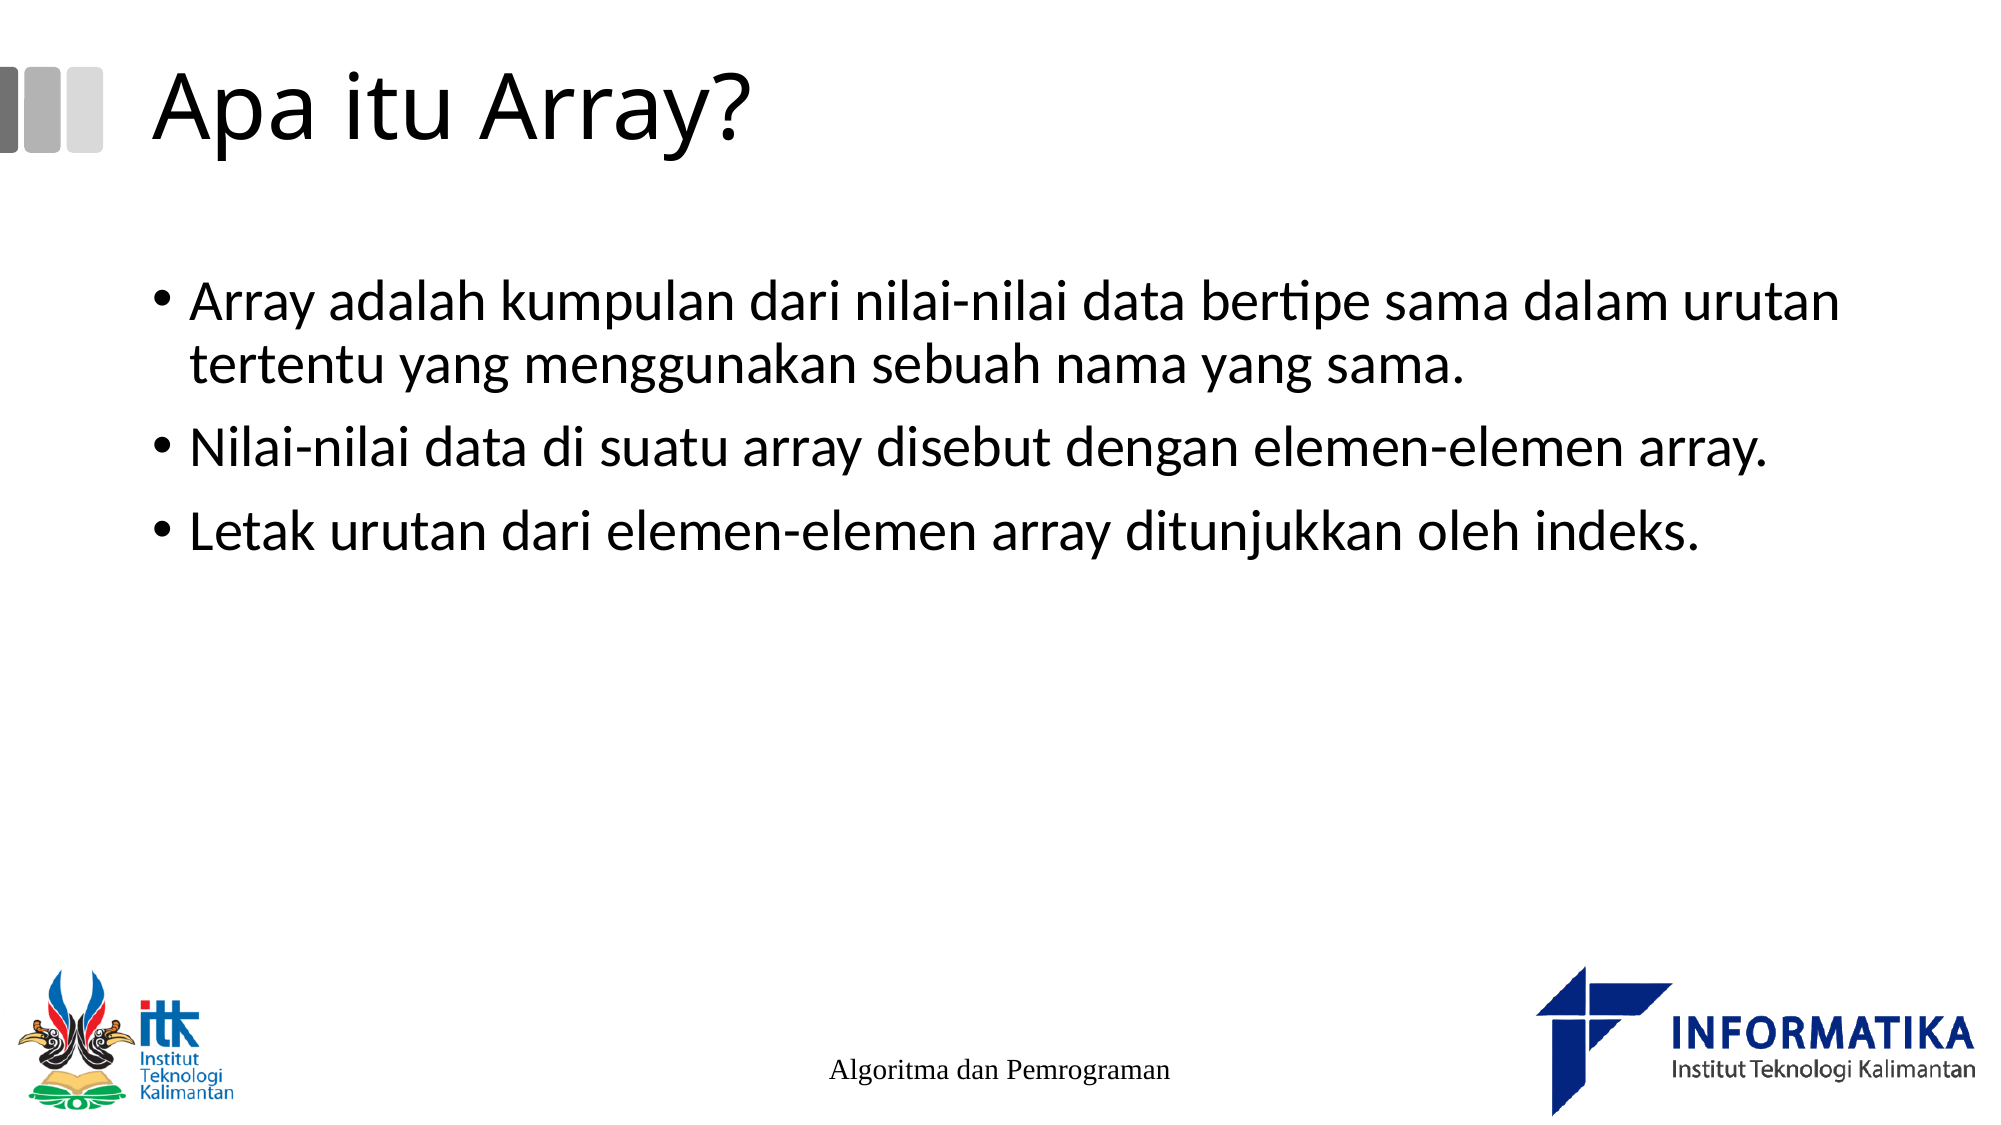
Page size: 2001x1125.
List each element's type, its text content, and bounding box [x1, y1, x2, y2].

picture [1534, 965, 1976, 1118]
title Apa itu Array? [137, 1, 1863, 219]
picture [0, 935, 252, 1125]
list Array adalah kumpulan dari nilai-nilai data bertipe sama dalam urutan tertentu yang menggunakan sebuah nama yang sama. Nilai-nilai data di suatu array disebut dengan elemen-elemen array. Letak urutan dari elemen-elemen array ditunjukkan oleh indeks. [137, 262, 1863, 977]
